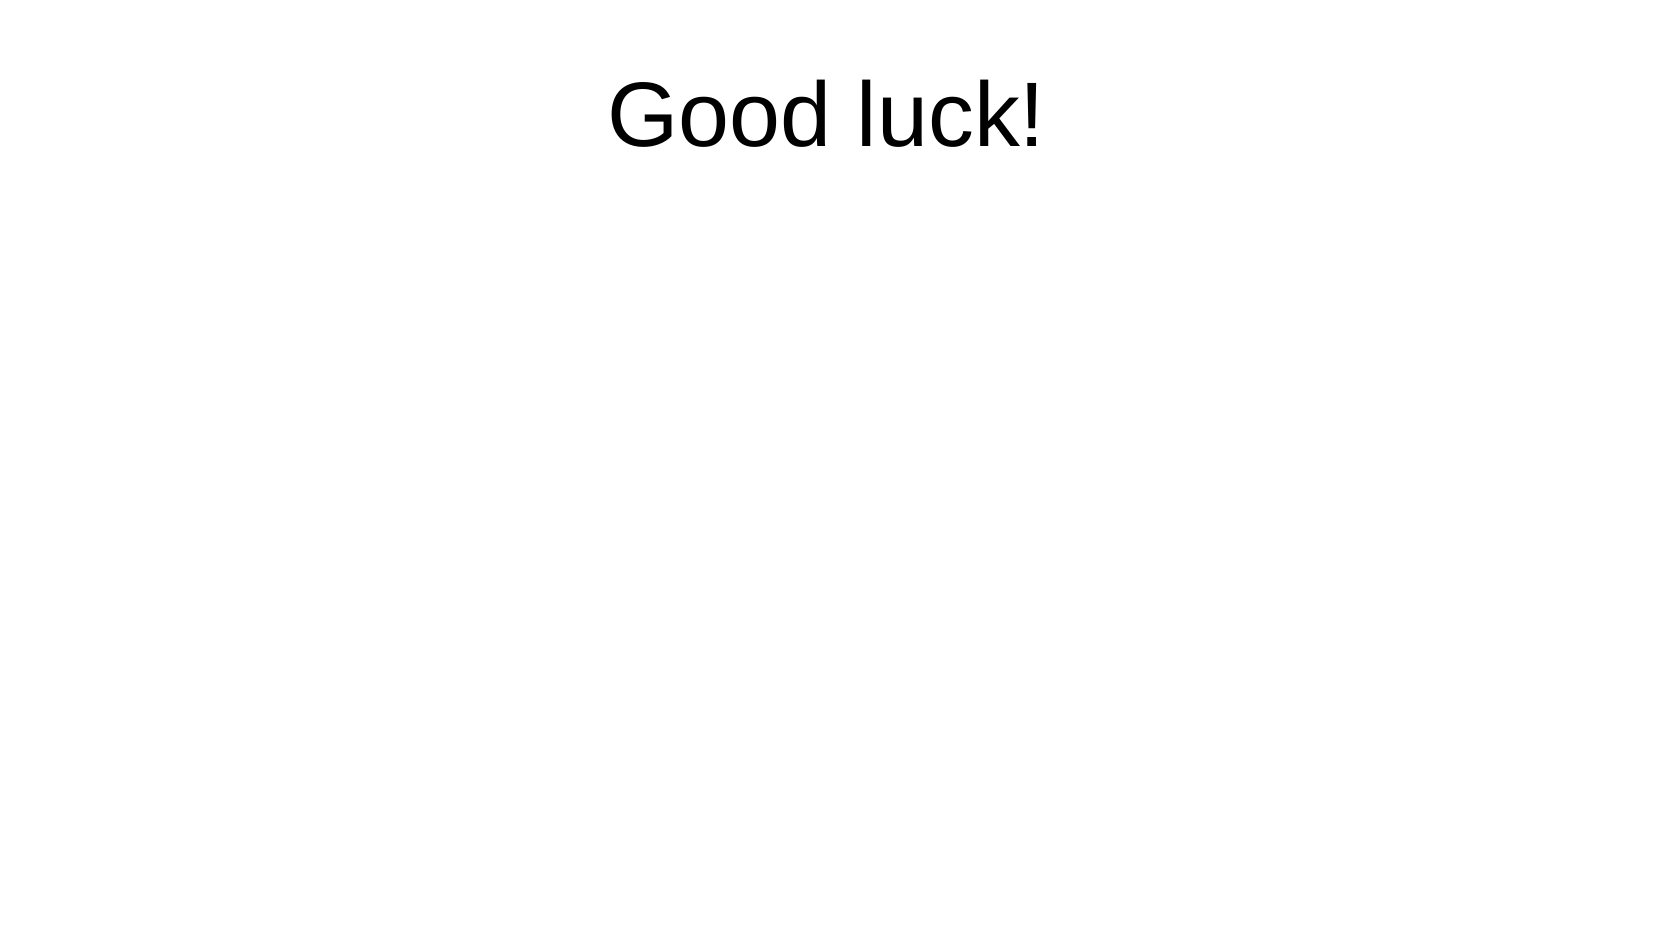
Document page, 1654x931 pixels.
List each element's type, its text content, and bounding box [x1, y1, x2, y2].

title Good luck! [82, 37, 1571, 193]
